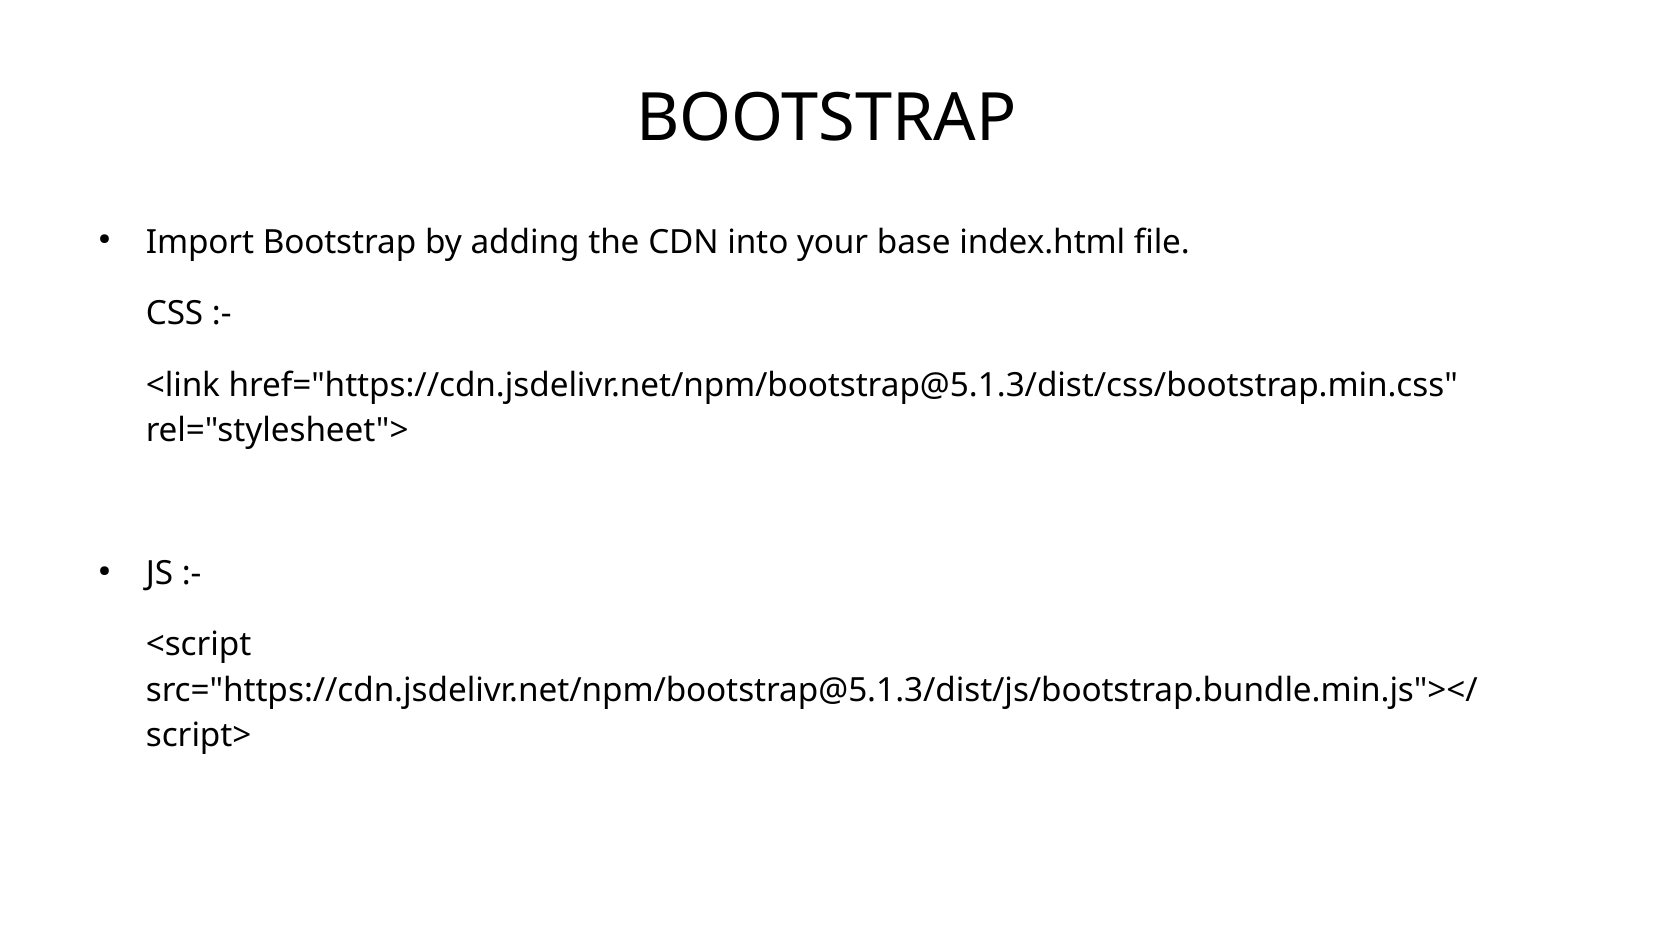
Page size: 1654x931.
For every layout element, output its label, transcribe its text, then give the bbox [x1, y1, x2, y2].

title BOOTSTRAP [82, 37, 1571, 193]
list Import Bootstrap by adding the CDN into your base index.html file. CSS :- <link href="https://cdn.jsdelivr.net/npm/bootstrap@5.1.3/dist/css/bootstrap.min.css" rel="stylesheet"> JS :- <script src="https://cdn.jsdelivr.net/npm/bootstrap@5.1.3/dist/js/bootstrap.bundle.min.js"></script> [82, 217, 1571, 758]
